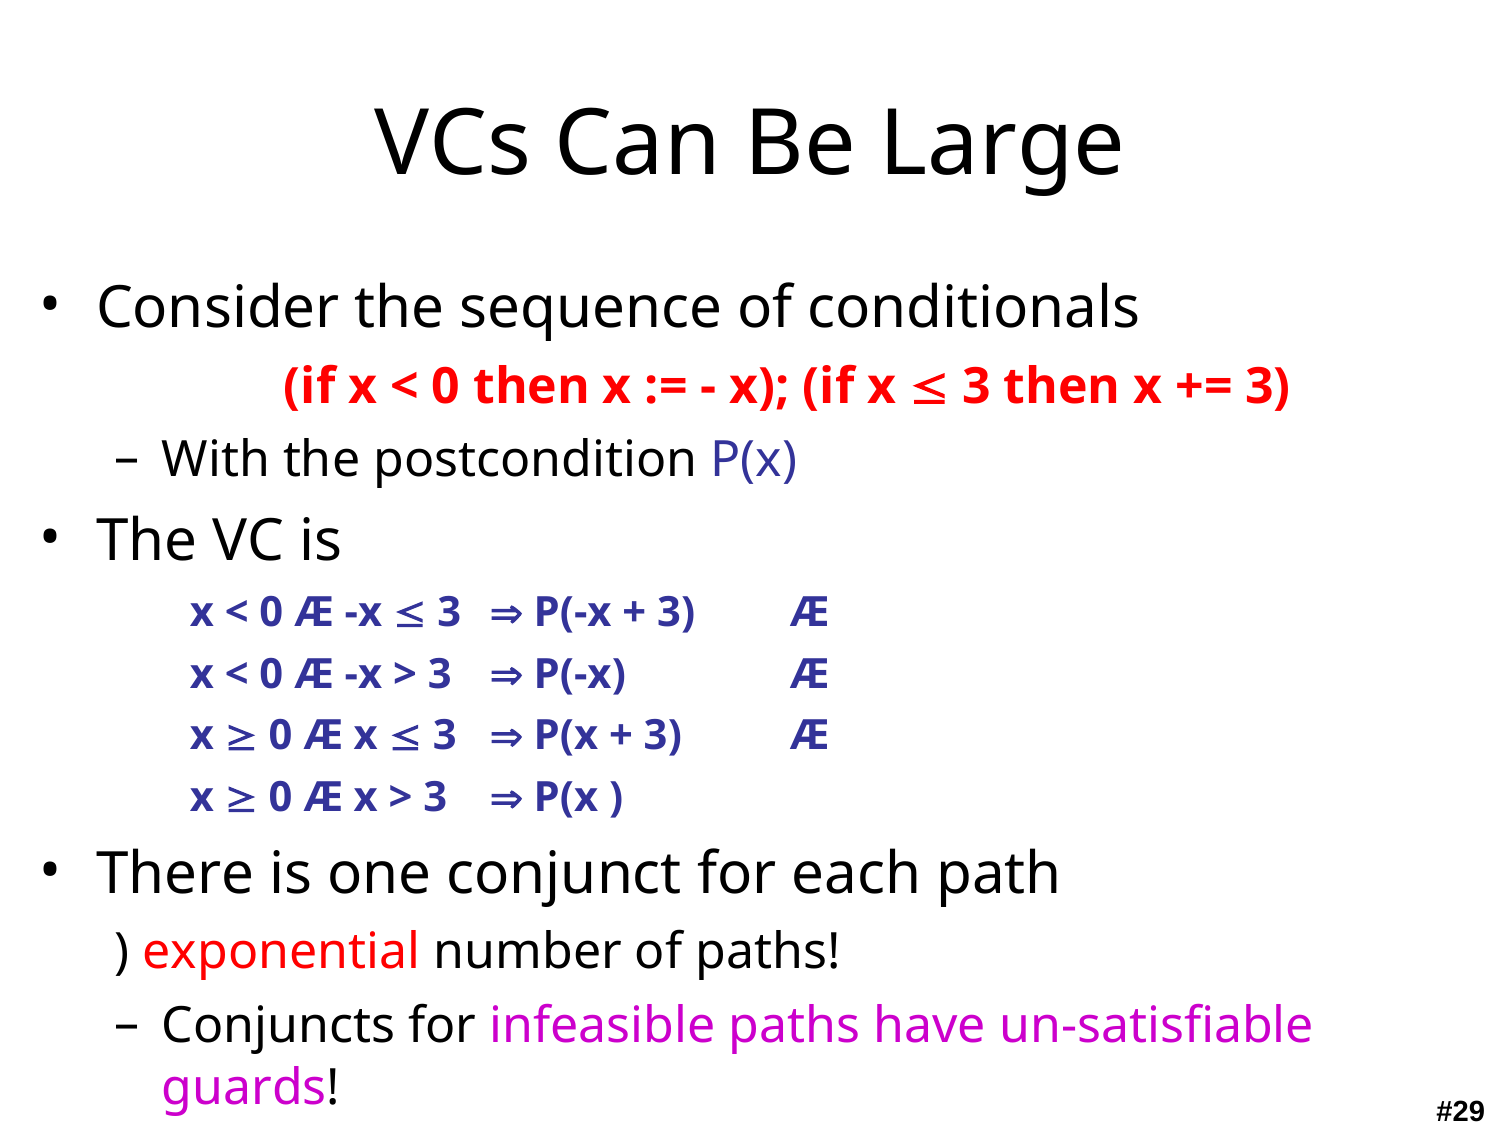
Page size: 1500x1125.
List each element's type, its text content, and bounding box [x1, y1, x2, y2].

list Consider the sequence of conditionals (if x < 0 then x := - x); (if x  3 then x += 3) With the postcondition P(x) The VC is x < 0 Æ -x  3  P(-x + 3) Æ x < 0 Æ -x > 3  P(-x) Æ x  0 Æ x  3  P(x + 3) Æ x  0 Æ x > 3  P(x ) There is one conjunct for each path ) exponential number of paths! Conjuncts for infeasible paths have un-satisfiable guards! Try with P(x) = x  3 [24, 262, 1476, 1101]
title VCs Can Be Large [24, 45, 1476, 233]
